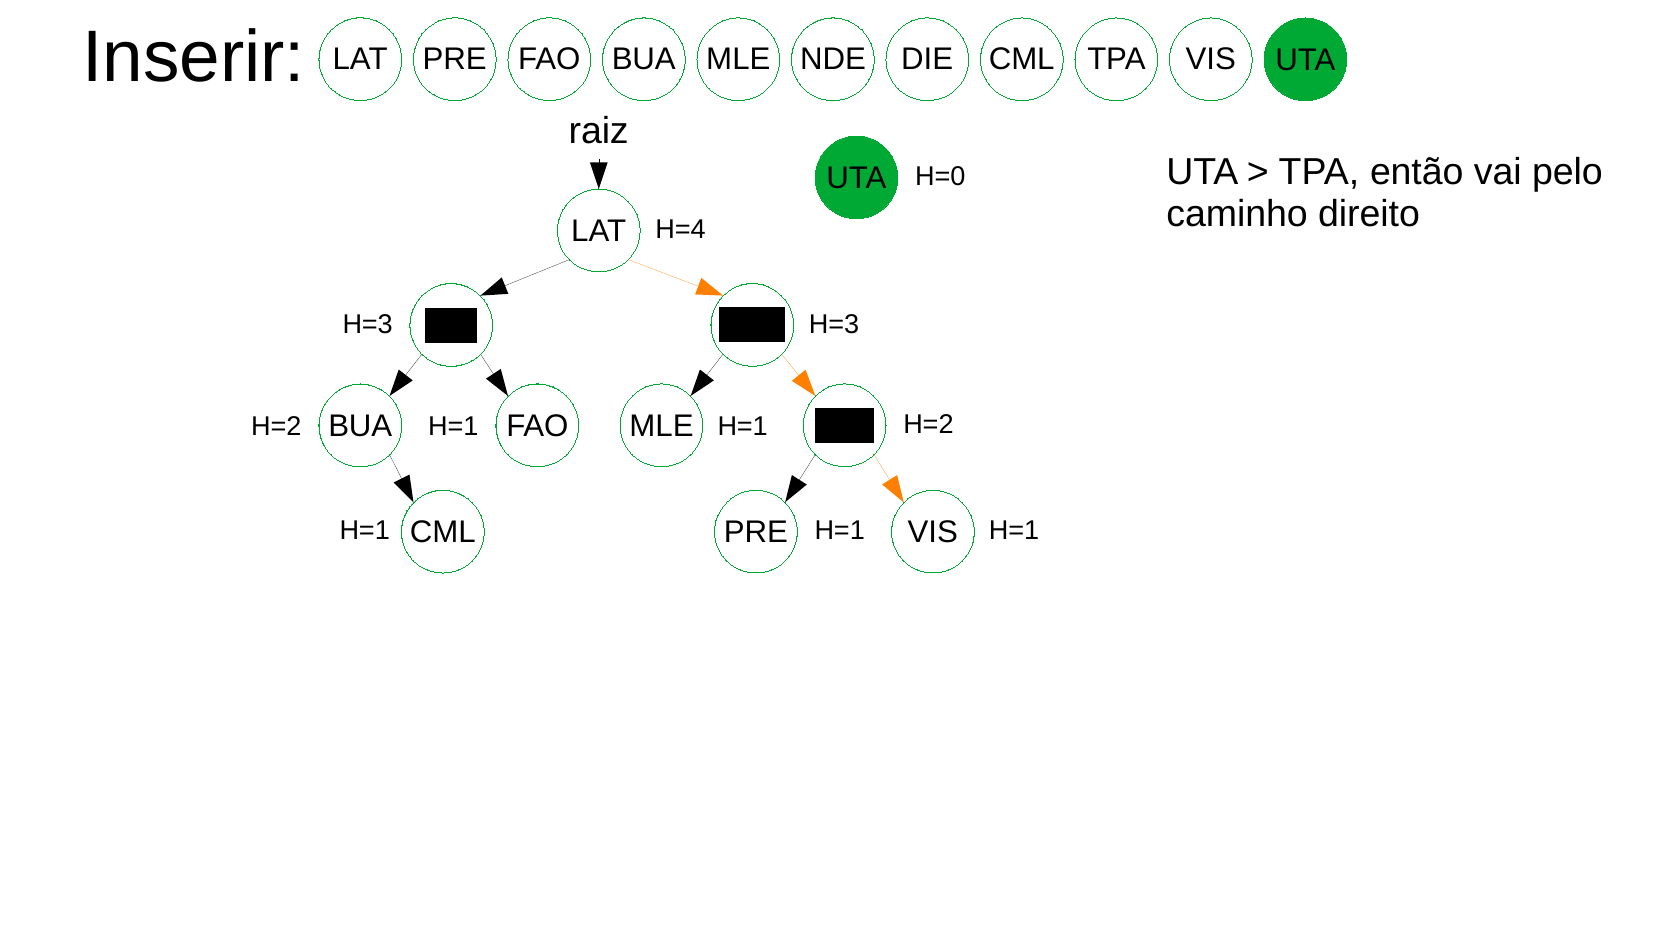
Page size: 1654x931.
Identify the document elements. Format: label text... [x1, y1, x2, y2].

text_box VIS [1169, 17, 1253, 101]
text_box H=3 [794, 301, 875, 347]
text_box H=4 [640, 206, 721, 252]
text_box UTA [815, 136, 898, 219]
text_box UTA [1264, 17, 1347, 101]
text_box PRE [714, 490, 798, 573]
text_box DIE [885, 17, 969, 101]
text_box H=1 [799, 507, 880, 553]
text_box CML [401, 490, 485, 574]
text_box H=2 [888, 401, 969, 447]
text_box LAT [318, 17, 402, 101]
text_box DIE [409, 283, 493, 367]
text_box H=1 [413, 403, 494, 449]
text_box H=3 [327, 301, 408, 347]
text_box H=1 [702, 403, 783, 449]
text_box raiz [553, 102, 644, 160]
text_box MLE [620, 383, 702, 467]
text_box FAO [507, 17, 591, 101]
text_box FAO [496, 383, 579, 467]
text_box UTA > TPA, então vai pelo caminho direito [1151, 142, 1618, 242]
text_box H=2 [236, 403, 317, 449]
text_box TPA [1074, 17, 1158, 101]
text_box VIS [891, 490, 975, 573]
title Inserir: [82, 0, 319, 134]
text_box PRE [413, 17, 497, 101]
text_box BUA [319, 384, 402, 467]
text_box CML [980, 17, 1064, 101]
text_box BUA [602, 17, 686, 101]
text_box H=0 [900, 153, 981, 199]
text_box H=1 [324, 507, 405, 553]
text_box TPA [803, 383, 887, 467]
text_box NDE [711, 283, 794, 367]
text_box H=1 [974, 507, 1055, 553]
text_box MLE [696, 17, 780, 101]
text_box LAT [557, 189, 640, 272]
text_box NDE [791, 17, 875, 101]
